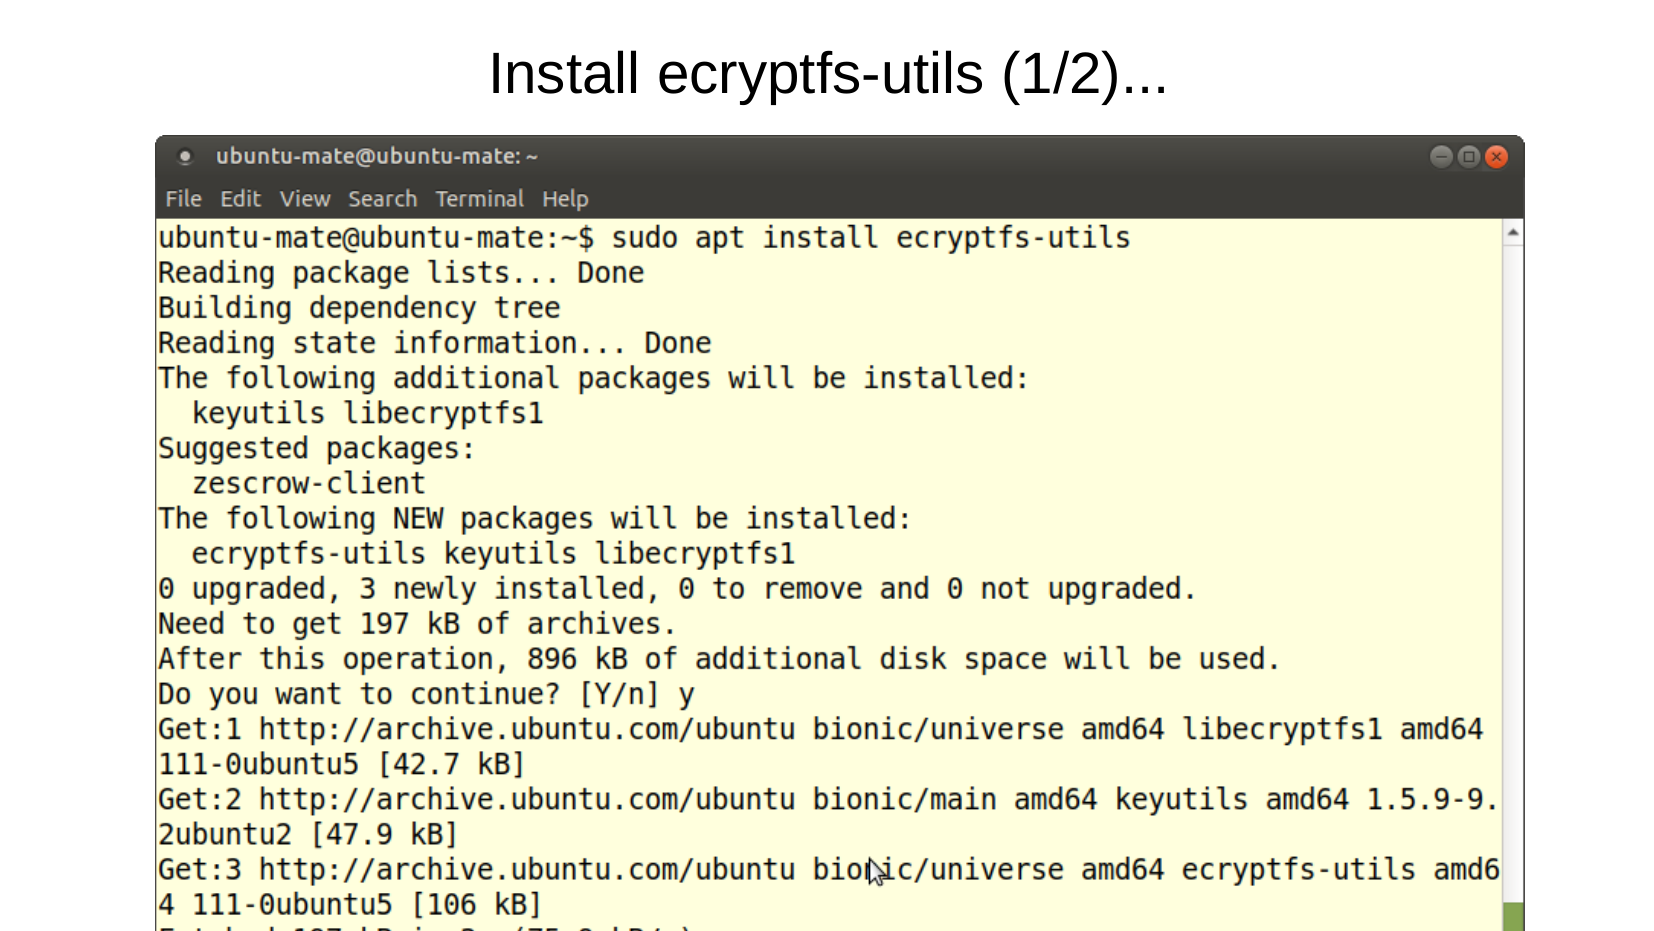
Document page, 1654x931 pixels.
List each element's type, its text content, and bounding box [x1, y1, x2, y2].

picture [155, 135, 1525, 931]
title Install ecryptfs-utils (1/2)... [0, 11, 1624, 136]
